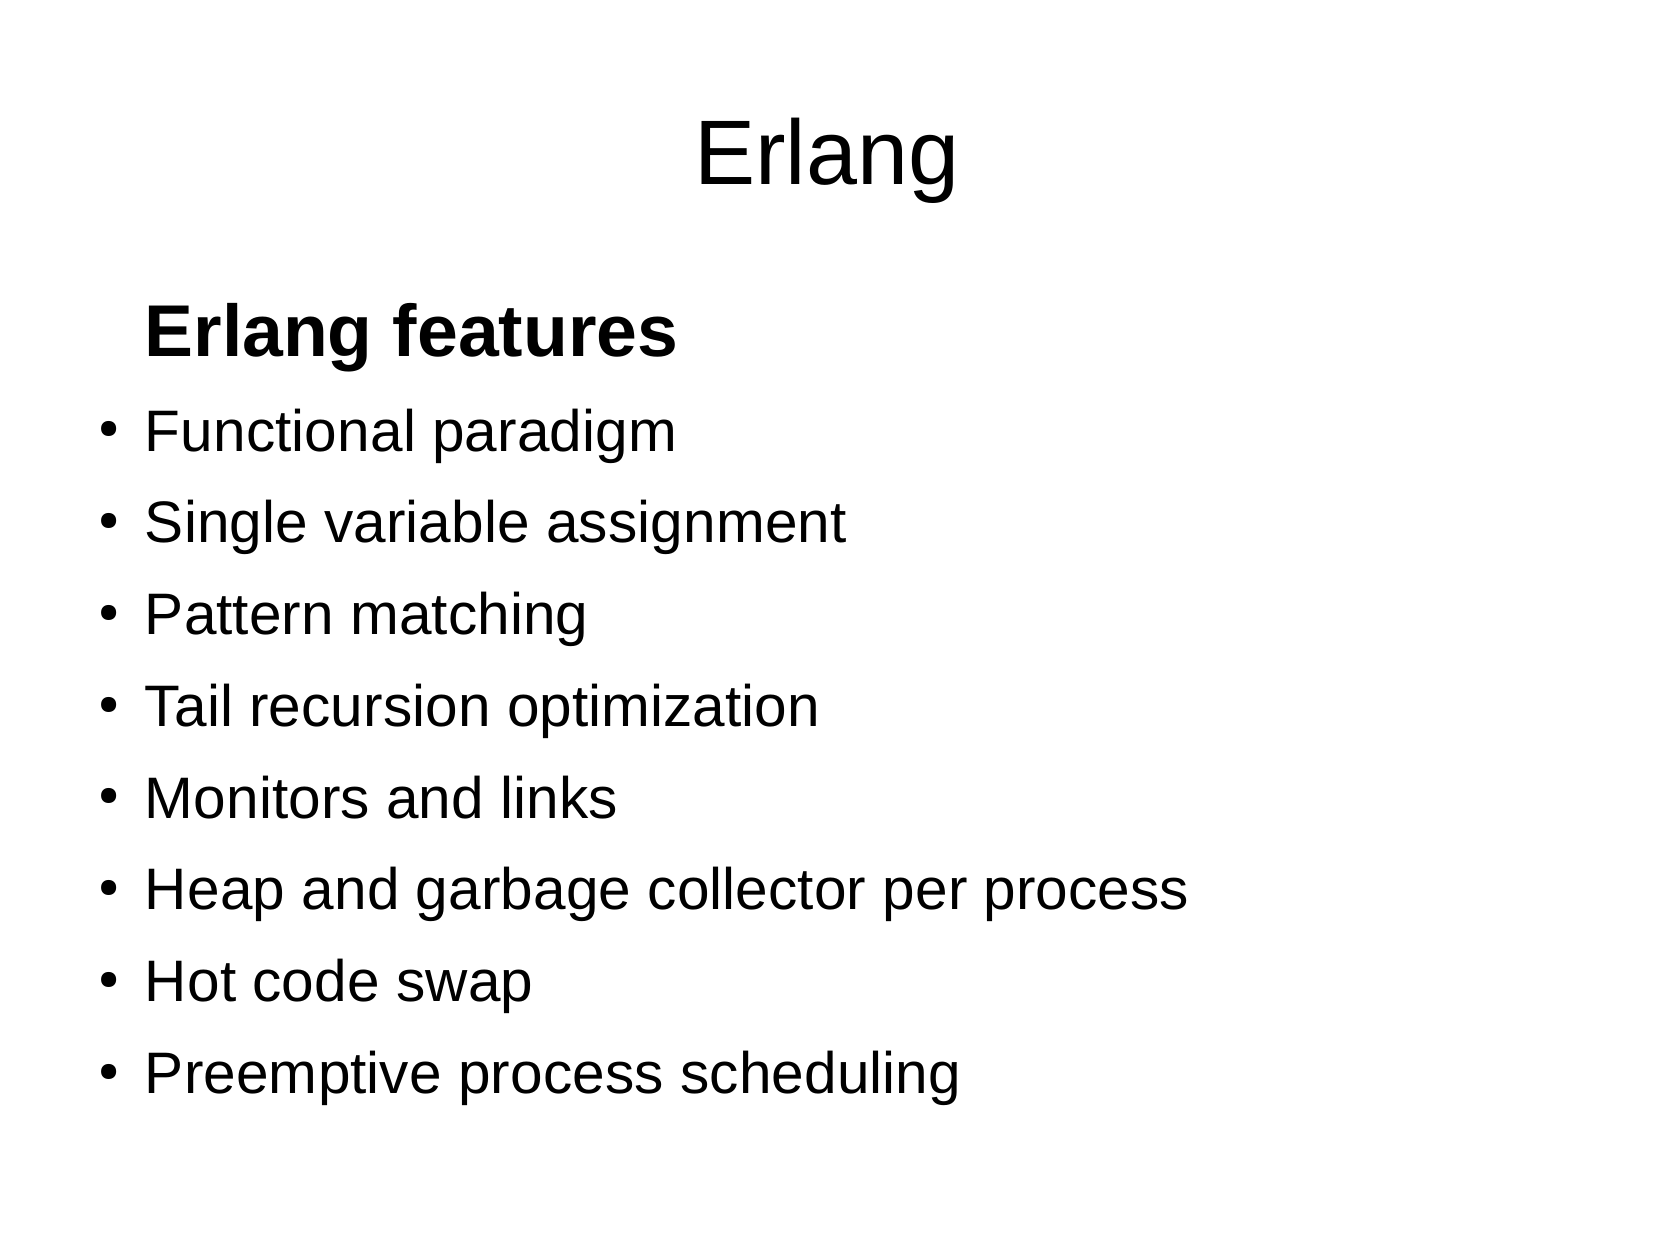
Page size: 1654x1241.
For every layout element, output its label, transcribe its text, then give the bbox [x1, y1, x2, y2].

title Erlang [82, 49, 1571, 257]
list Erlang features Functional paradigm Single variable assignment Pattern matching Tail recursion optimization Monitors and links Heap and garbage collector per process Hot code swap Preemptive process scheduling [82, 290, 1571, 1111]
